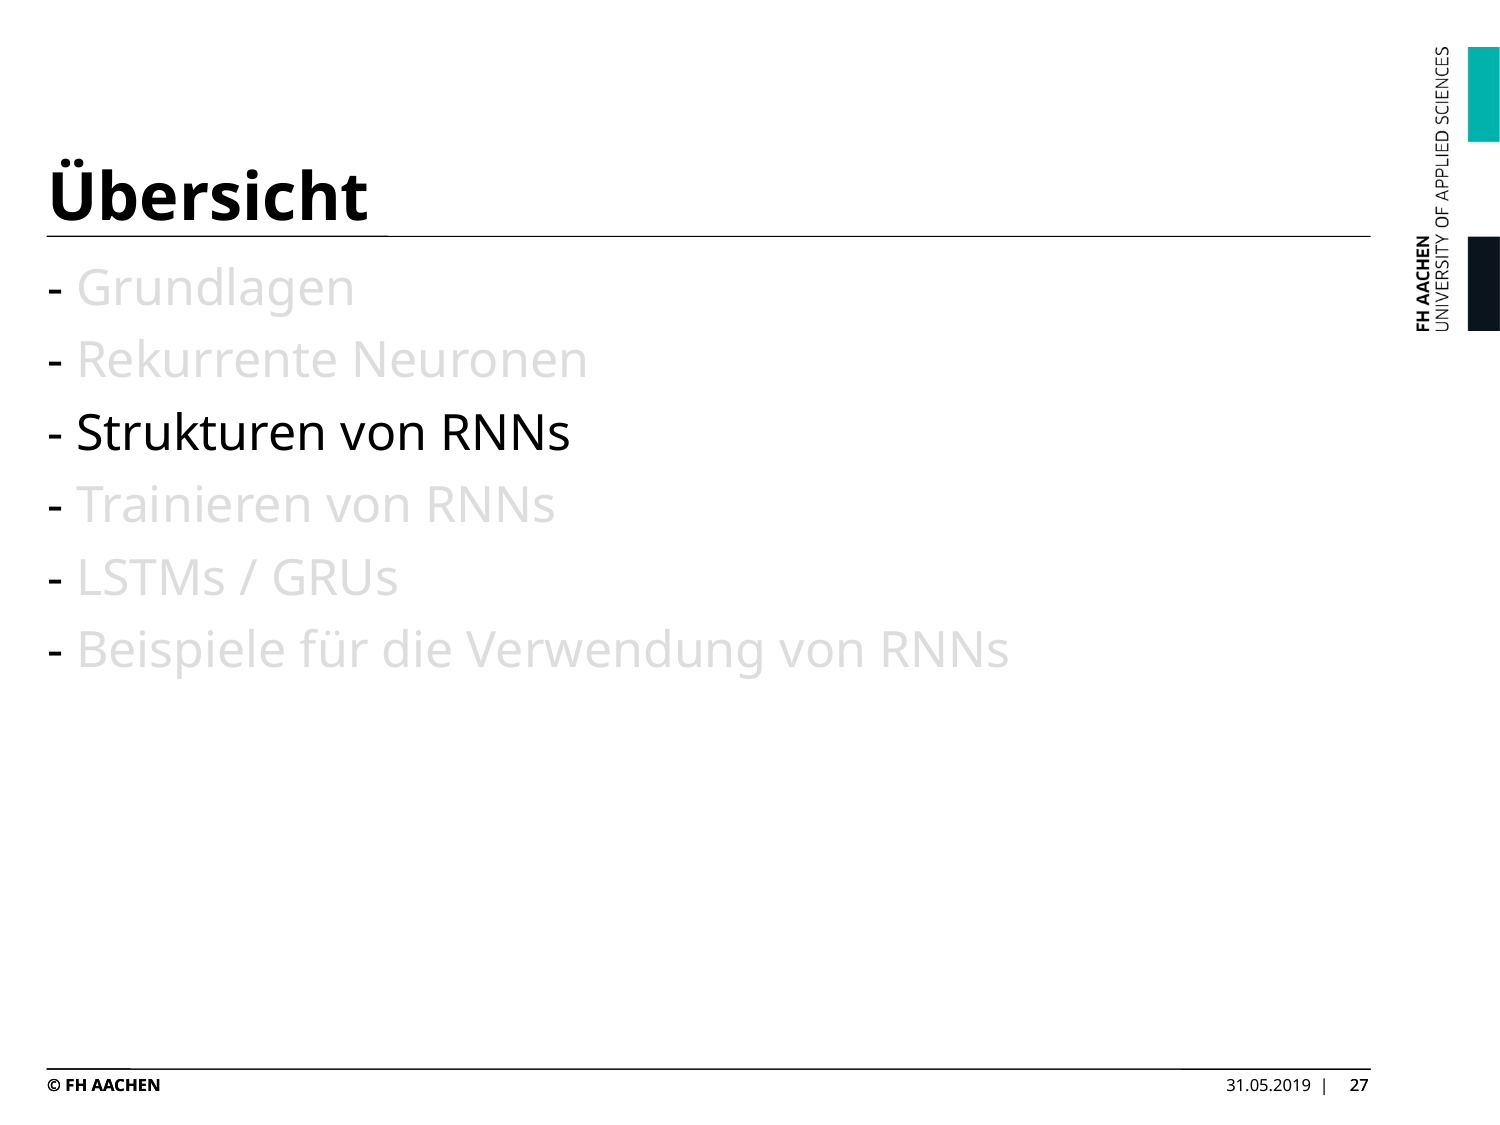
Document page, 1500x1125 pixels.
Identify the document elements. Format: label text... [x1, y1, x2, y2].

text_box © FH AACHEN [47, 1074, 988, 1095]
picture [1404, 47, 1500, 331]
text_box <Foliennummer> [1319, 1074, 1369, 1095]
list - Grundlagen - Rekurrente Neuronen - Strukturen von RNNs - Trainieren von RNNs - LSTMs / GRUs - Beispiele für die Verwendung von RNNs [47, 255, 1371, 1047]
title Übersicht [47, 153, 1371, 237]
